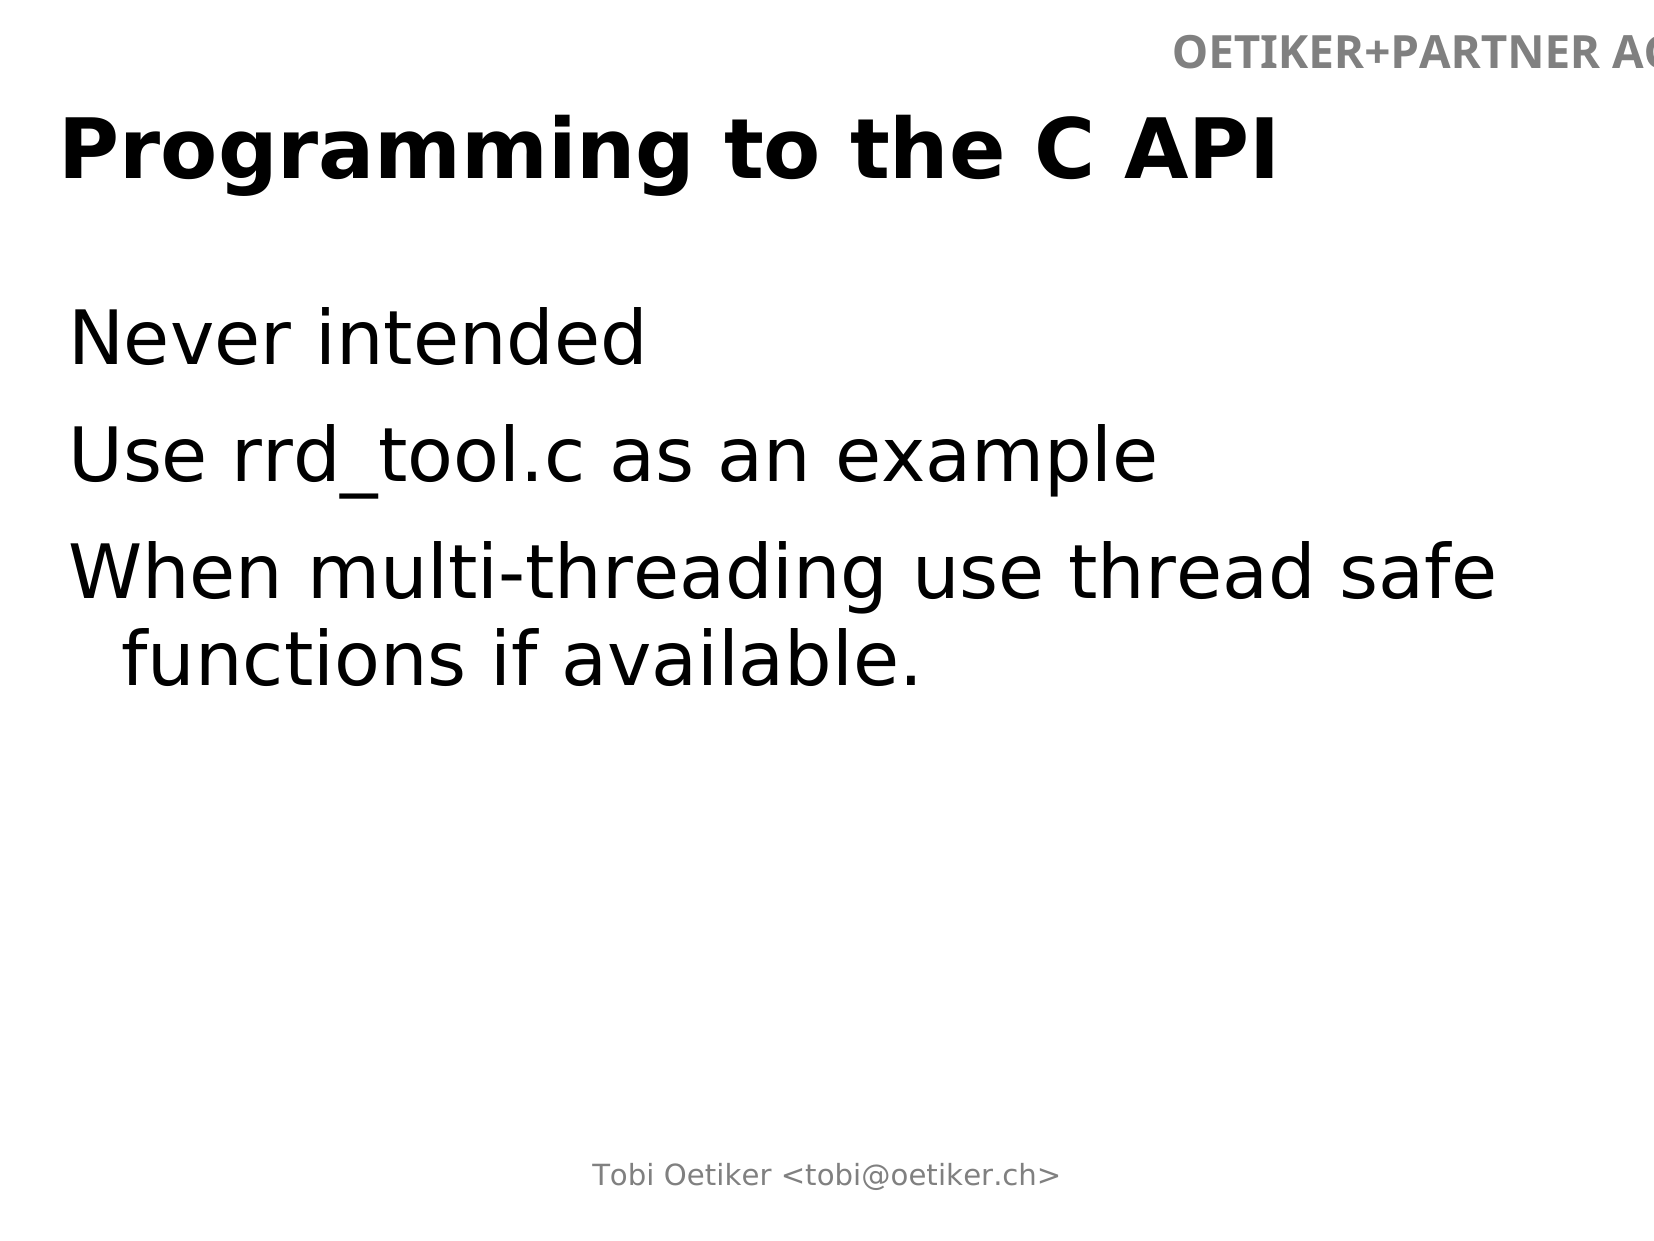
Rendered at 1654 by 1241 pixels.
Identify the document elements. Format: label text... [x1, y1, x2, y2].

title Programming to the C API [59, 75, 1607, 225]
list Never intended Use rrd_tool.c as an example When multi-threading use thread safe functions if available. [50, 295, 1571, 1099]
